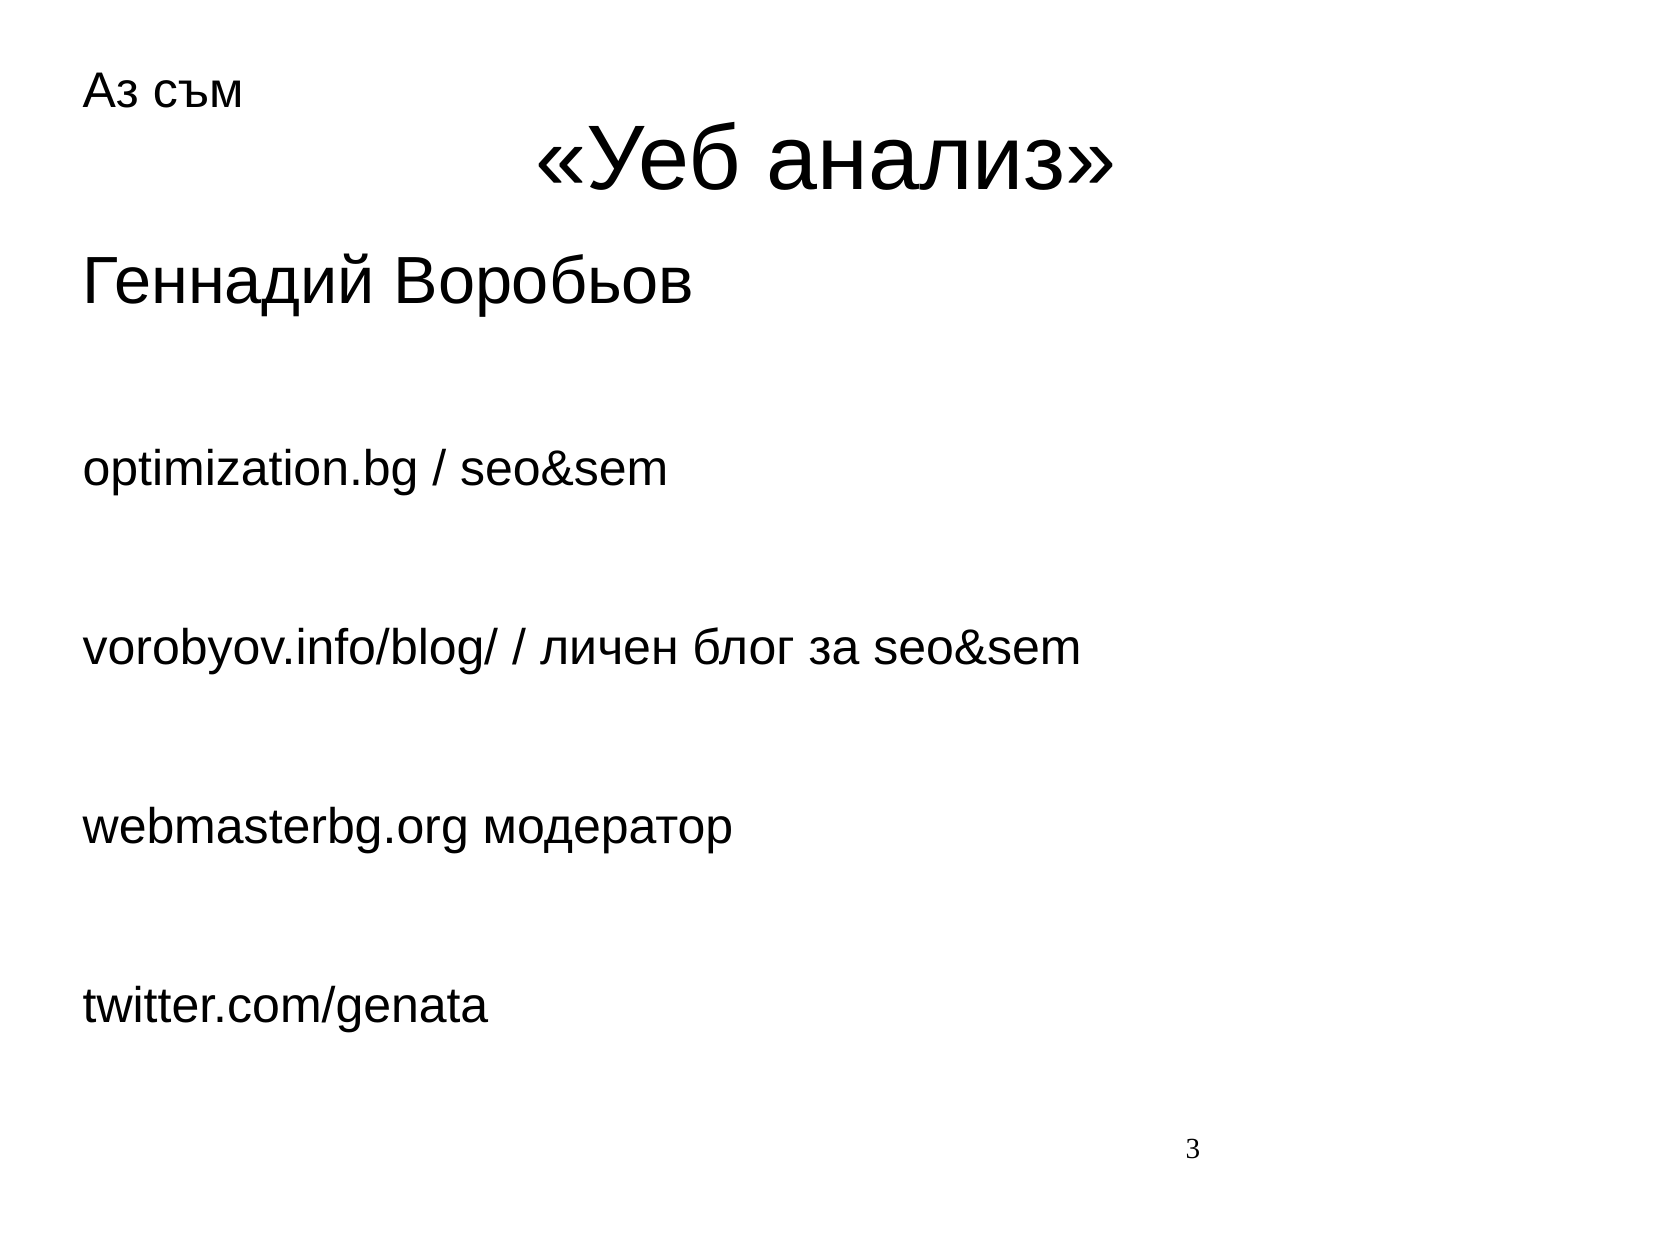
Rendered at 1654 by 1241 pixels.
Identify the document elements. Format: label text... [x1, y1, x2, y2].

text_box [1185, 1129, 1571, 1216]
title «Уеб анализ» [82, 49, 1571, 257]
subtitle Аз съм Геннадий Воробьов optimization.bg / seo&sem vorobyov.info/blog/ / личен блог за seo&sem webmasterbg.org модератор twitter.com/genata [82, 280, 1571, 1119]
